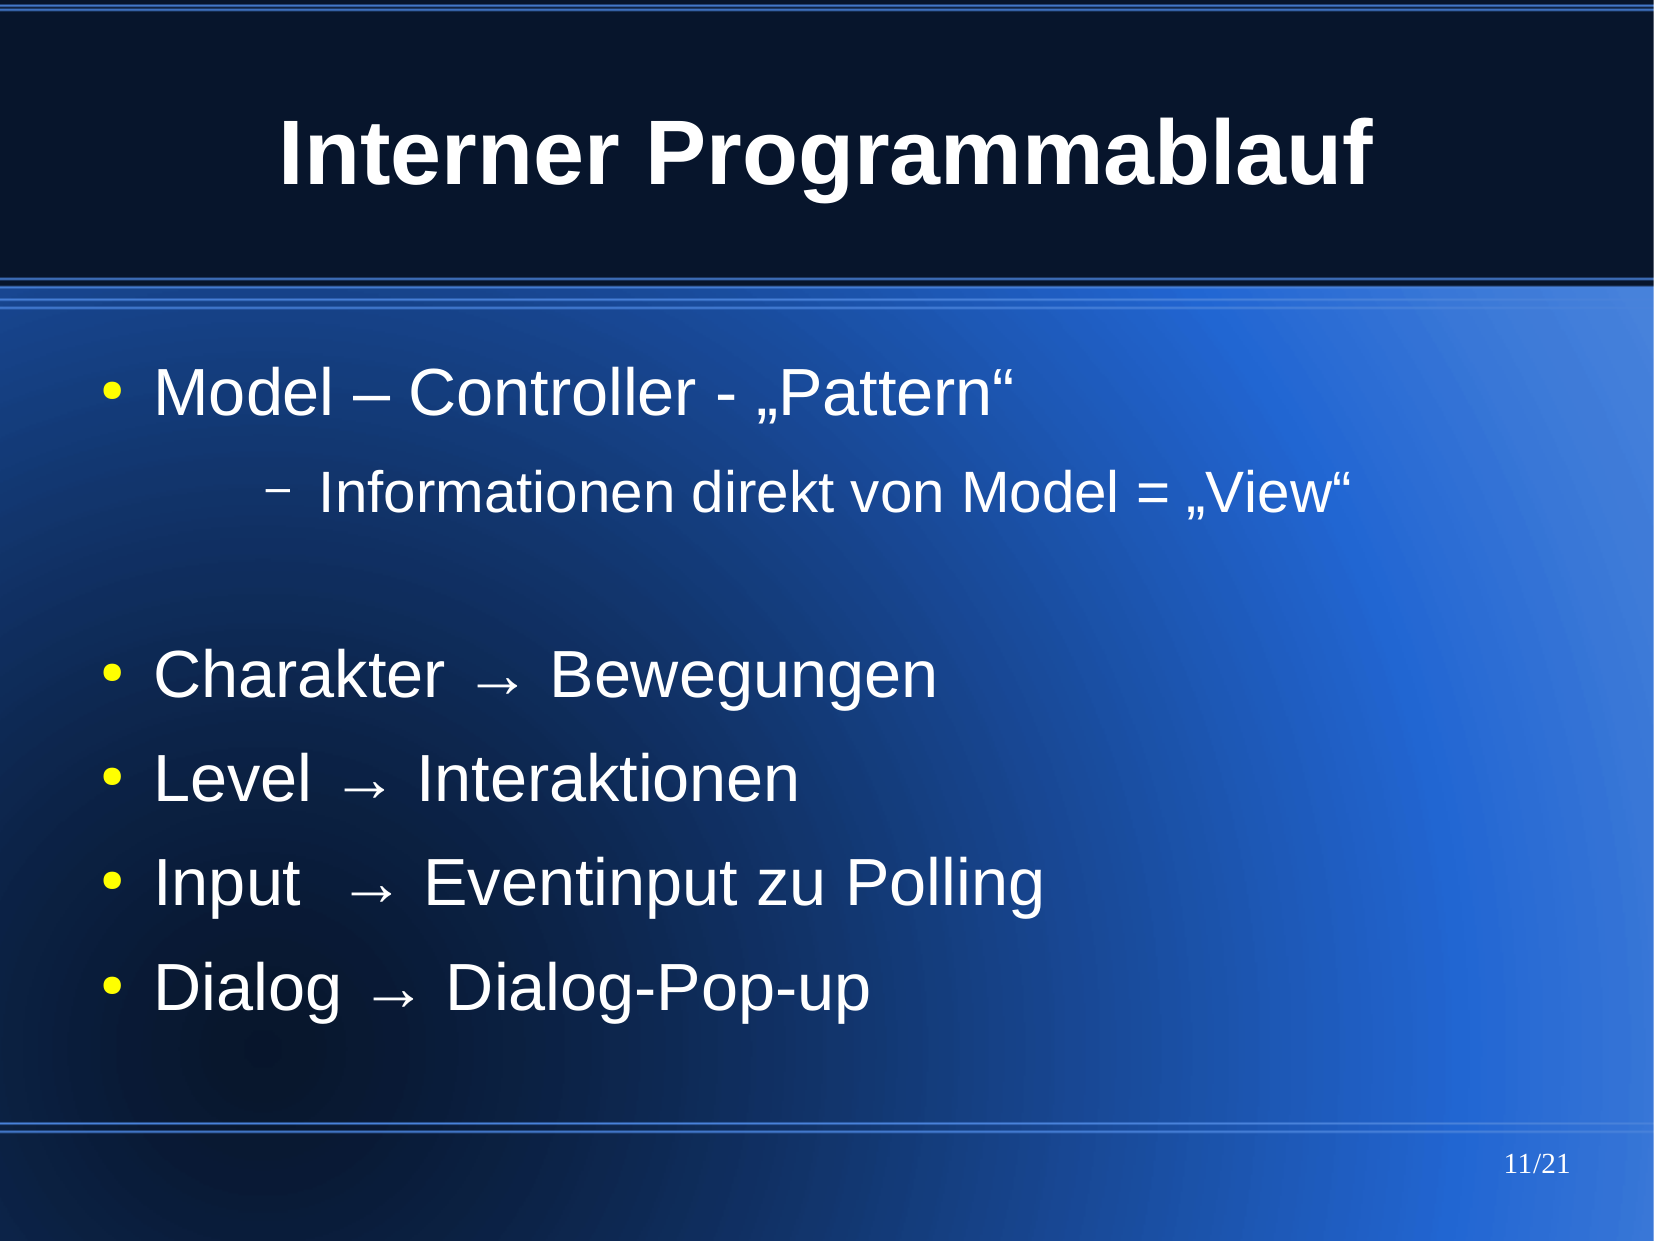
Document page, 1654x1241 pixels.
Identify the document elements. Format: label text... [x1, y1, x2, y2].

picture [0, 0, 1654, 1241]
list Model – Controller - „Pattern“ Informationen direkt von Model = „View“ Charakter → Bewegungen Level → Interaktionen Input → Eventinput zu Polling Dialog → Dialog-Pop-up [82, 355, 1571, 1087]
title Interner Programmablauf [82, 49, 1571, 257]
